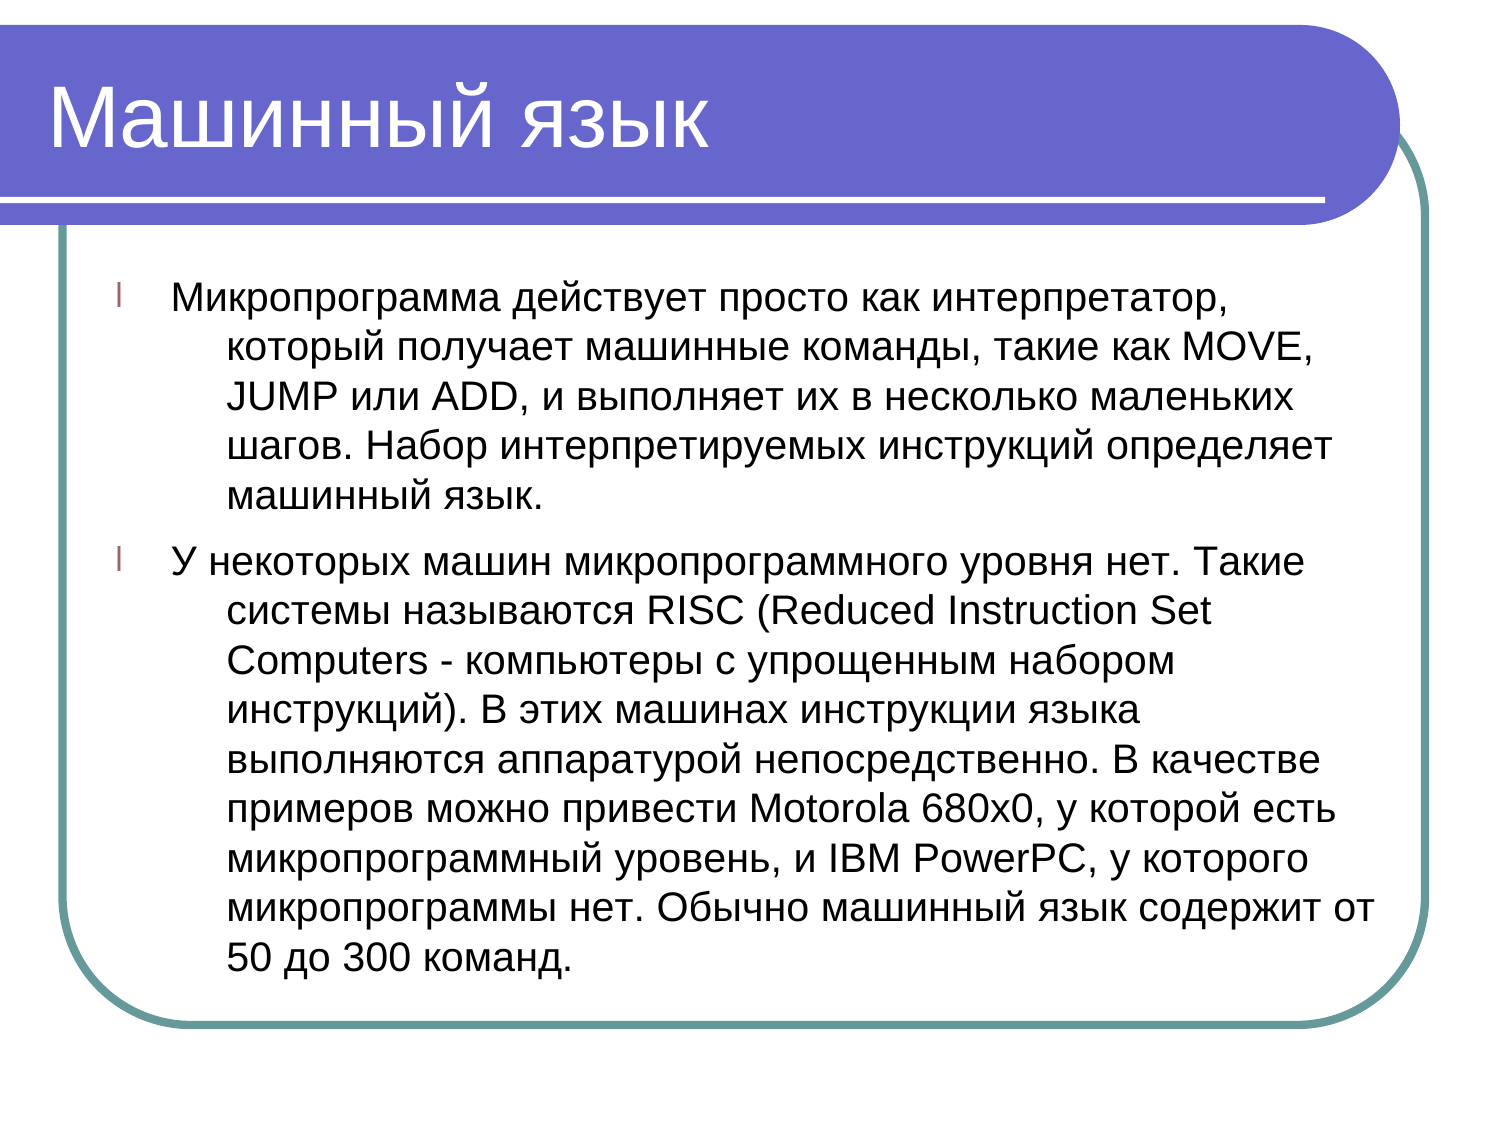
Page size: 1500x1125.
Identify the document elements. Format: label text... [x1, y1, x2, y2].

list Микропрограмма действует просто как интерпретатор, который получает машинные команды, такие как MOVE, JUMP или ADD, и выполняет их в несколько маленьких шагов. Набор интерпретируемых инструкций определяет машинный язык. У некоторых машин микропрограммного уровня нет. Такие системы называются RISC (Reduced Instruction Set Computers - компьютеры с упрощенным набором инструкций). В этих машинах инструкции языка выполняются аппаратурой непосредственно. В качестве примеров можно привести Motorola 680x0, у которой есть микропрограммный уровень, и IBM PowerPC, у которого микропрограммы нет. Обычно машинный язык содержит от 50 до 300 команд. [99, 262, 1400, 988]
title Машинный язык [32, 37, 1347, 188]
